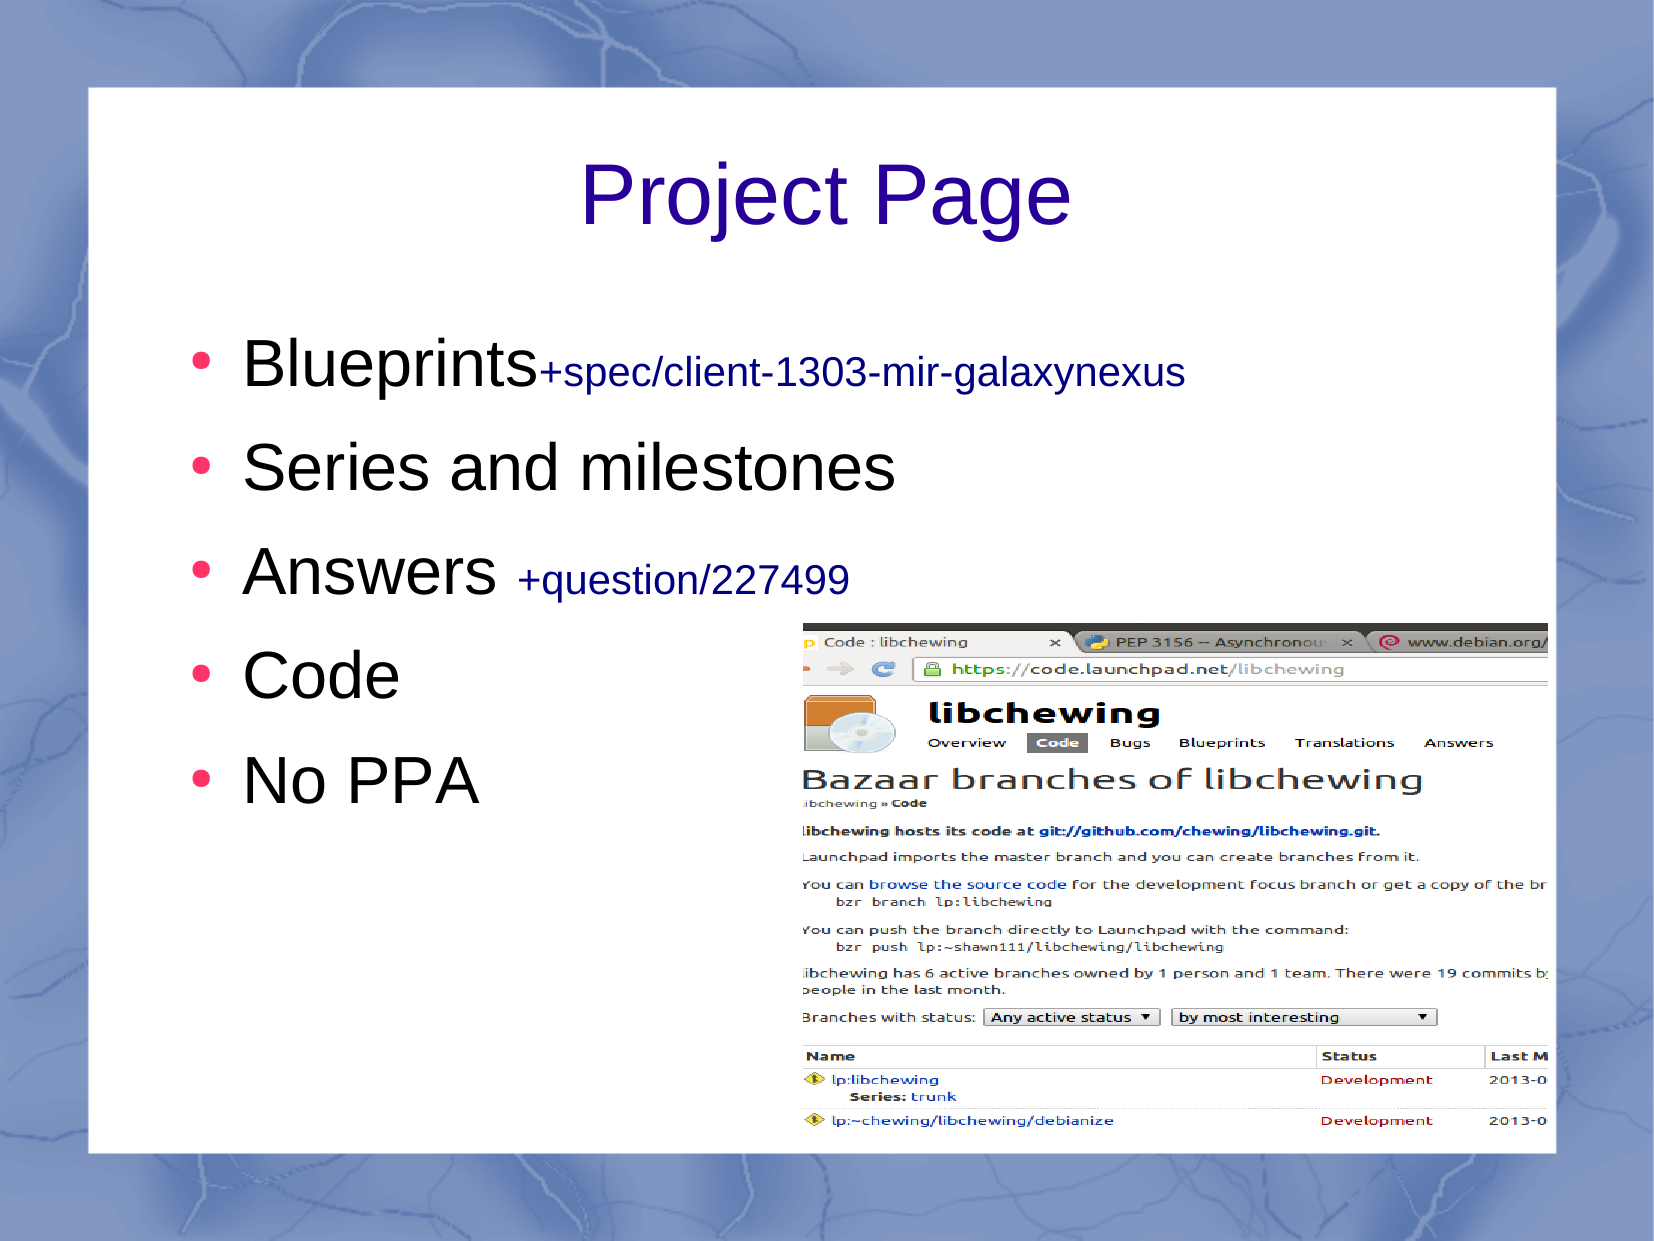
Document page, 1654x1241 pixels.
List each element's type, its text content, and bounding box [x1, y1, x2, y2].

picture [0, 0, 1654, 1241]
title Project Page [118, 90, 1536, 298]
list Blueprints+spec/client-1303-mir-galaxynexus Series and milestones Answers +question/227499 Code No PPA [171, 325, 1531, 1045]
